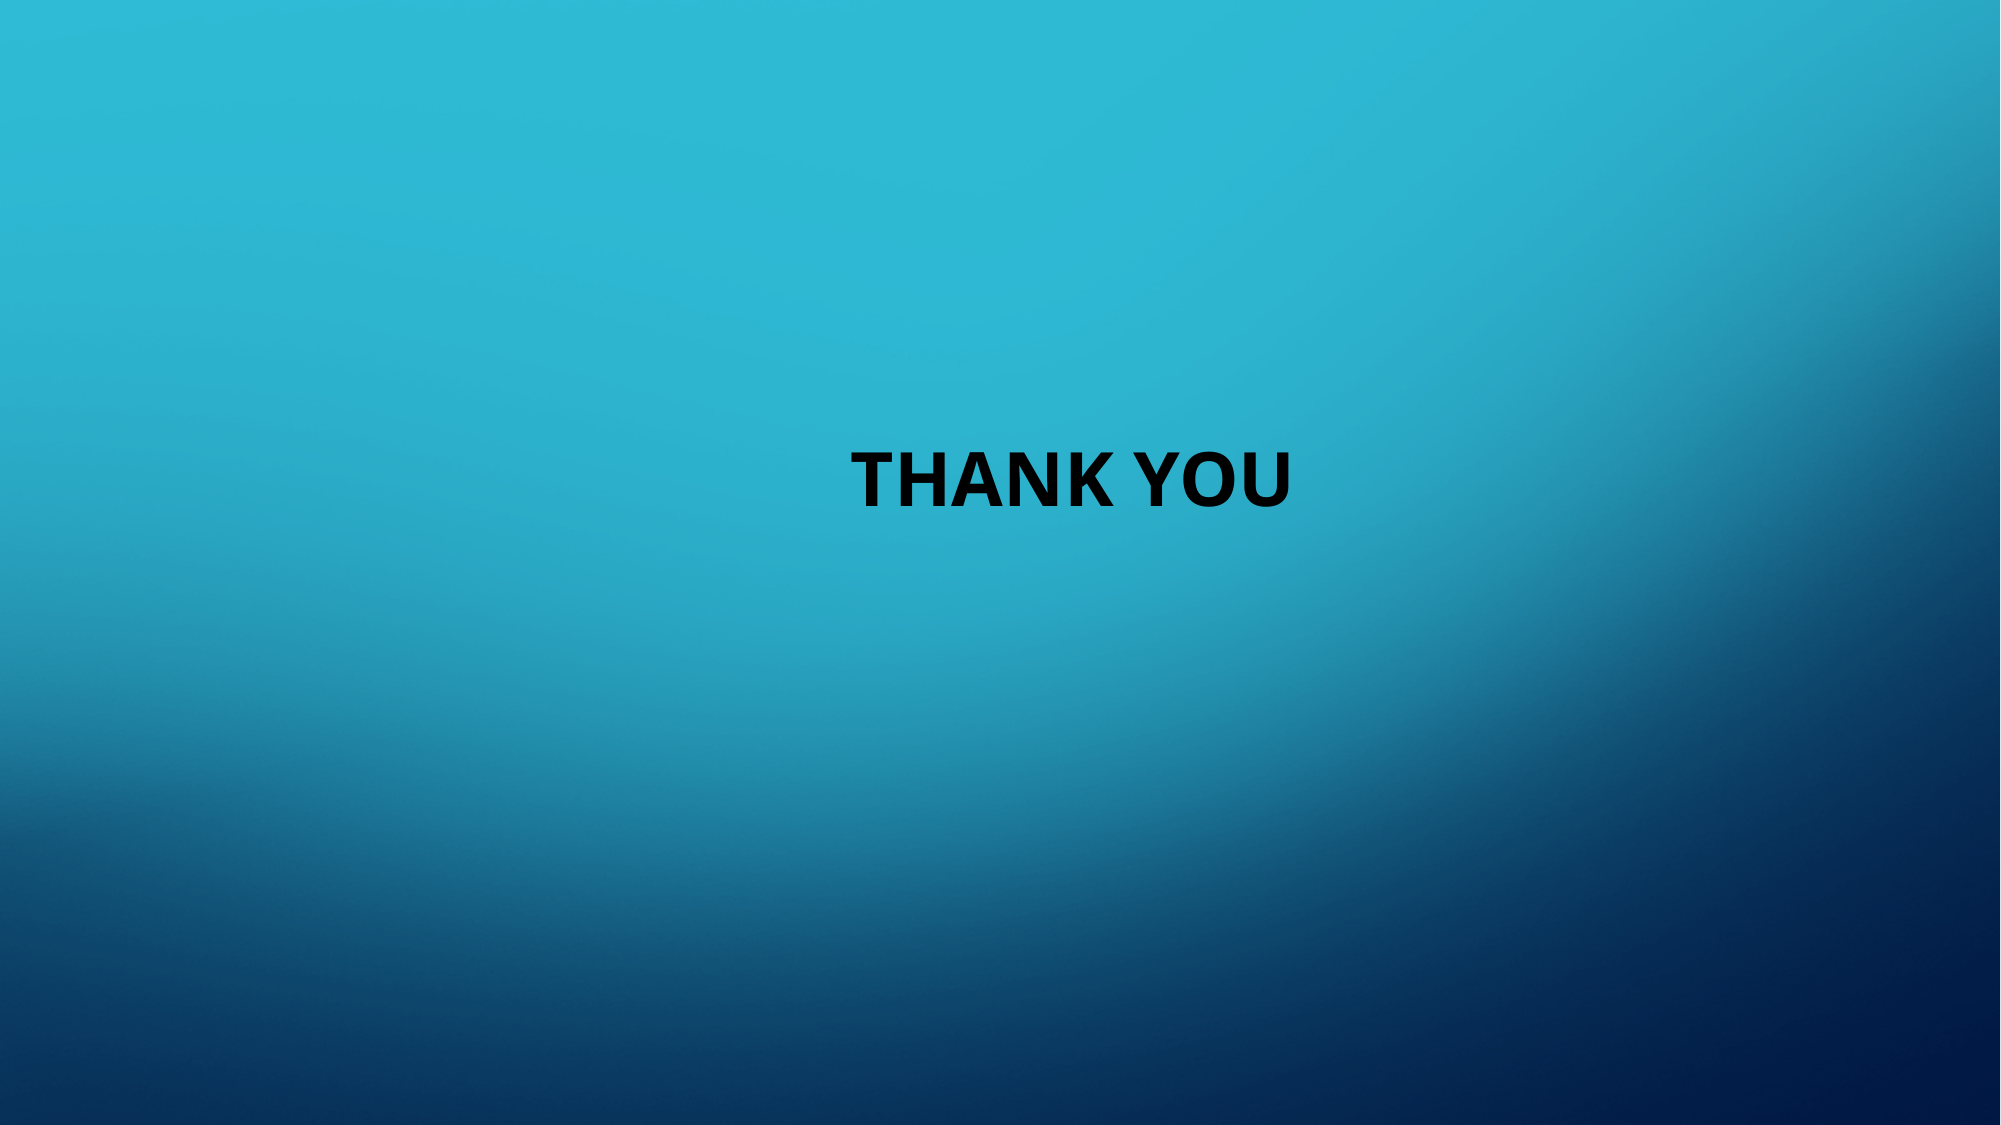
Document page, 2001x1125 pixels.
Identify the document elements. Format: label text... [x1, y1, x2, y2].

title Thank you [835, 101, 2000, 864]
